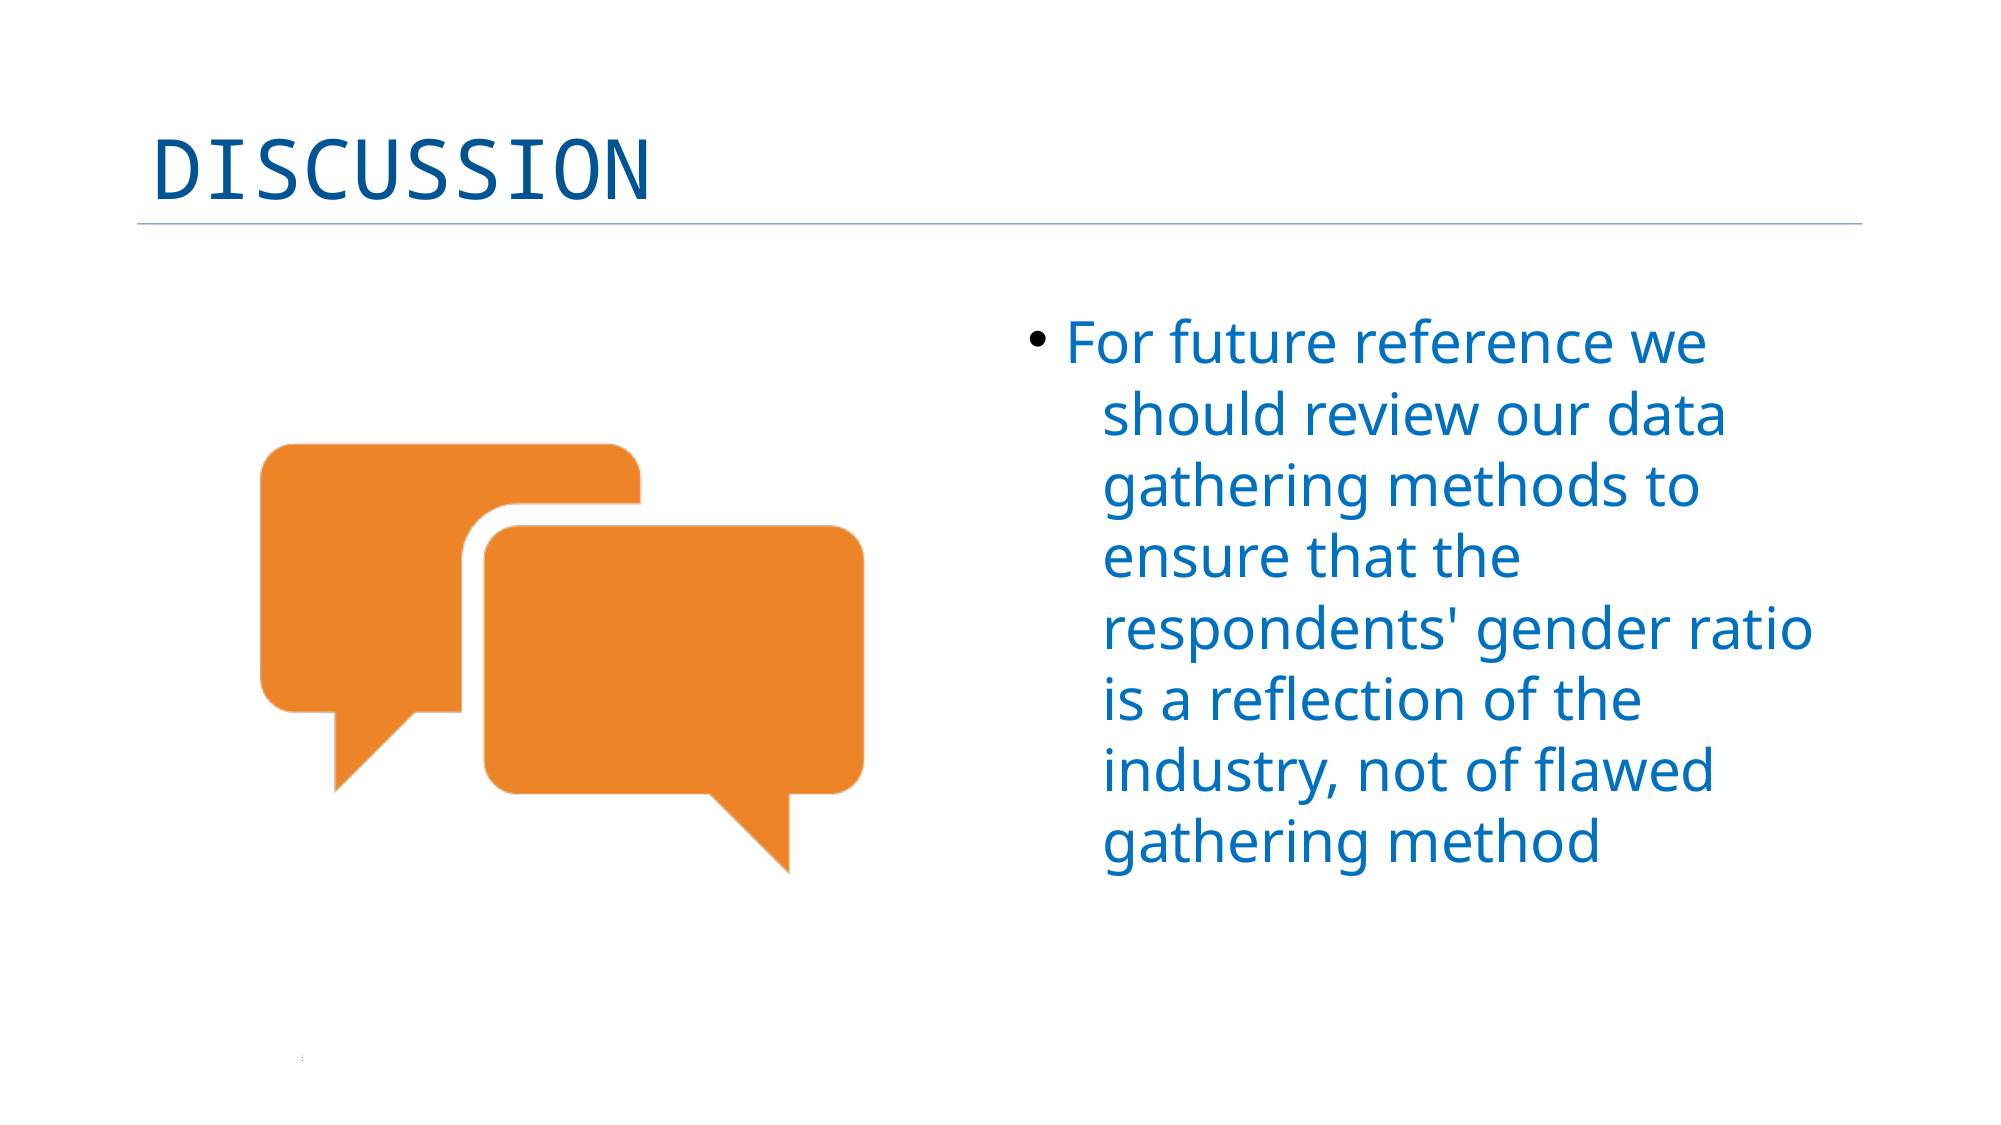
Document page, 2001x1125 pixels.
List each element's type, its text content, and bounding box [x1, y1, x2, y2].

list For future reference we should review our data gathering methods to ensure that the respondents' gender ratio is a reflection of the industry, not of flawed gathering method [1012, 299, 1863, 1014]
title DISCUSSION [137, 59, 1863, 278]
picture [205, 299, 920, 1014]
